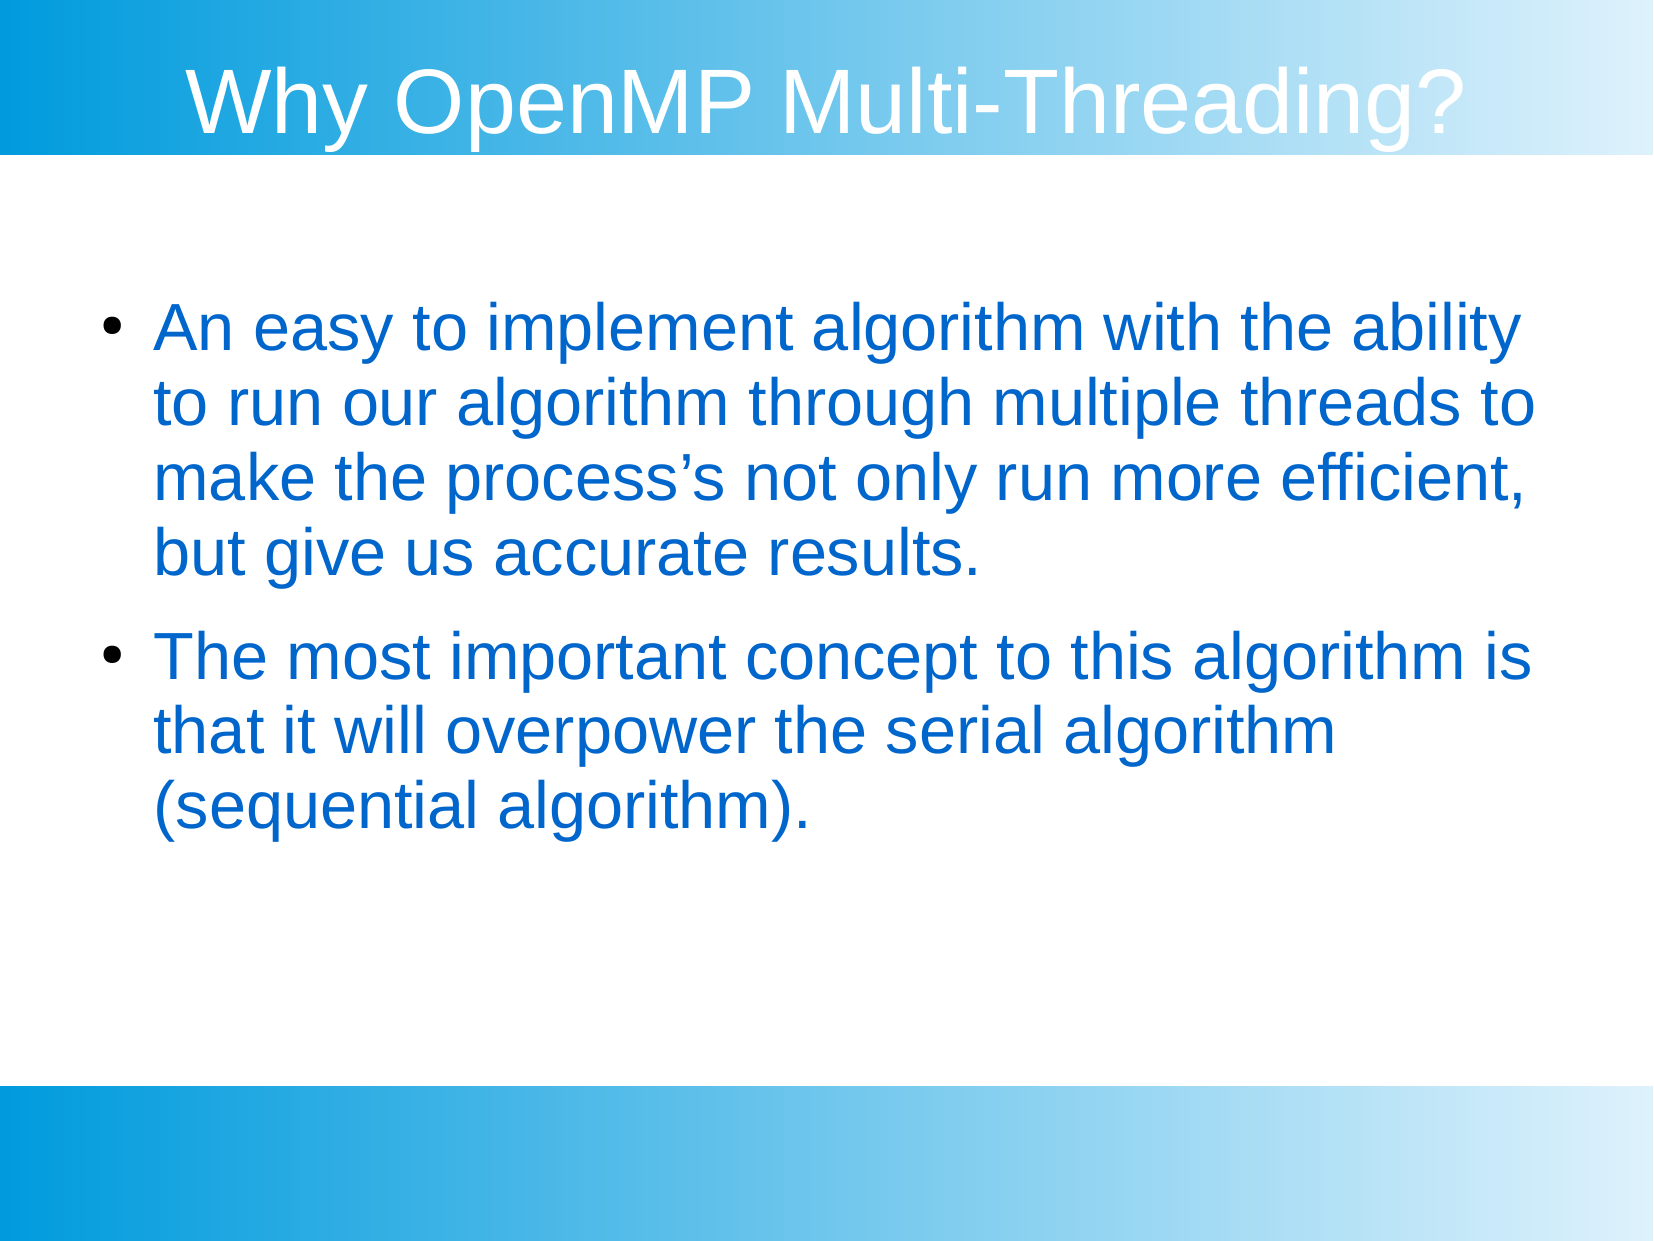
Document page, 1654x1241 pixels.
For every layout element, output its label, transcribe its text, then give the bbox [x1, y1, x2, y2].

list An easy to implement algorithm with the ability to run our algorithm through multiple threads to make the process’s not only run more efficient, but give us accurate results. The most important concept to this algorithm is that it will overpower the serial algorithm (sequential algorithm). [82, 290, 1571, 1010]
title Why OpenMP Multi-Threading? [82, 49, 1571, 155]
